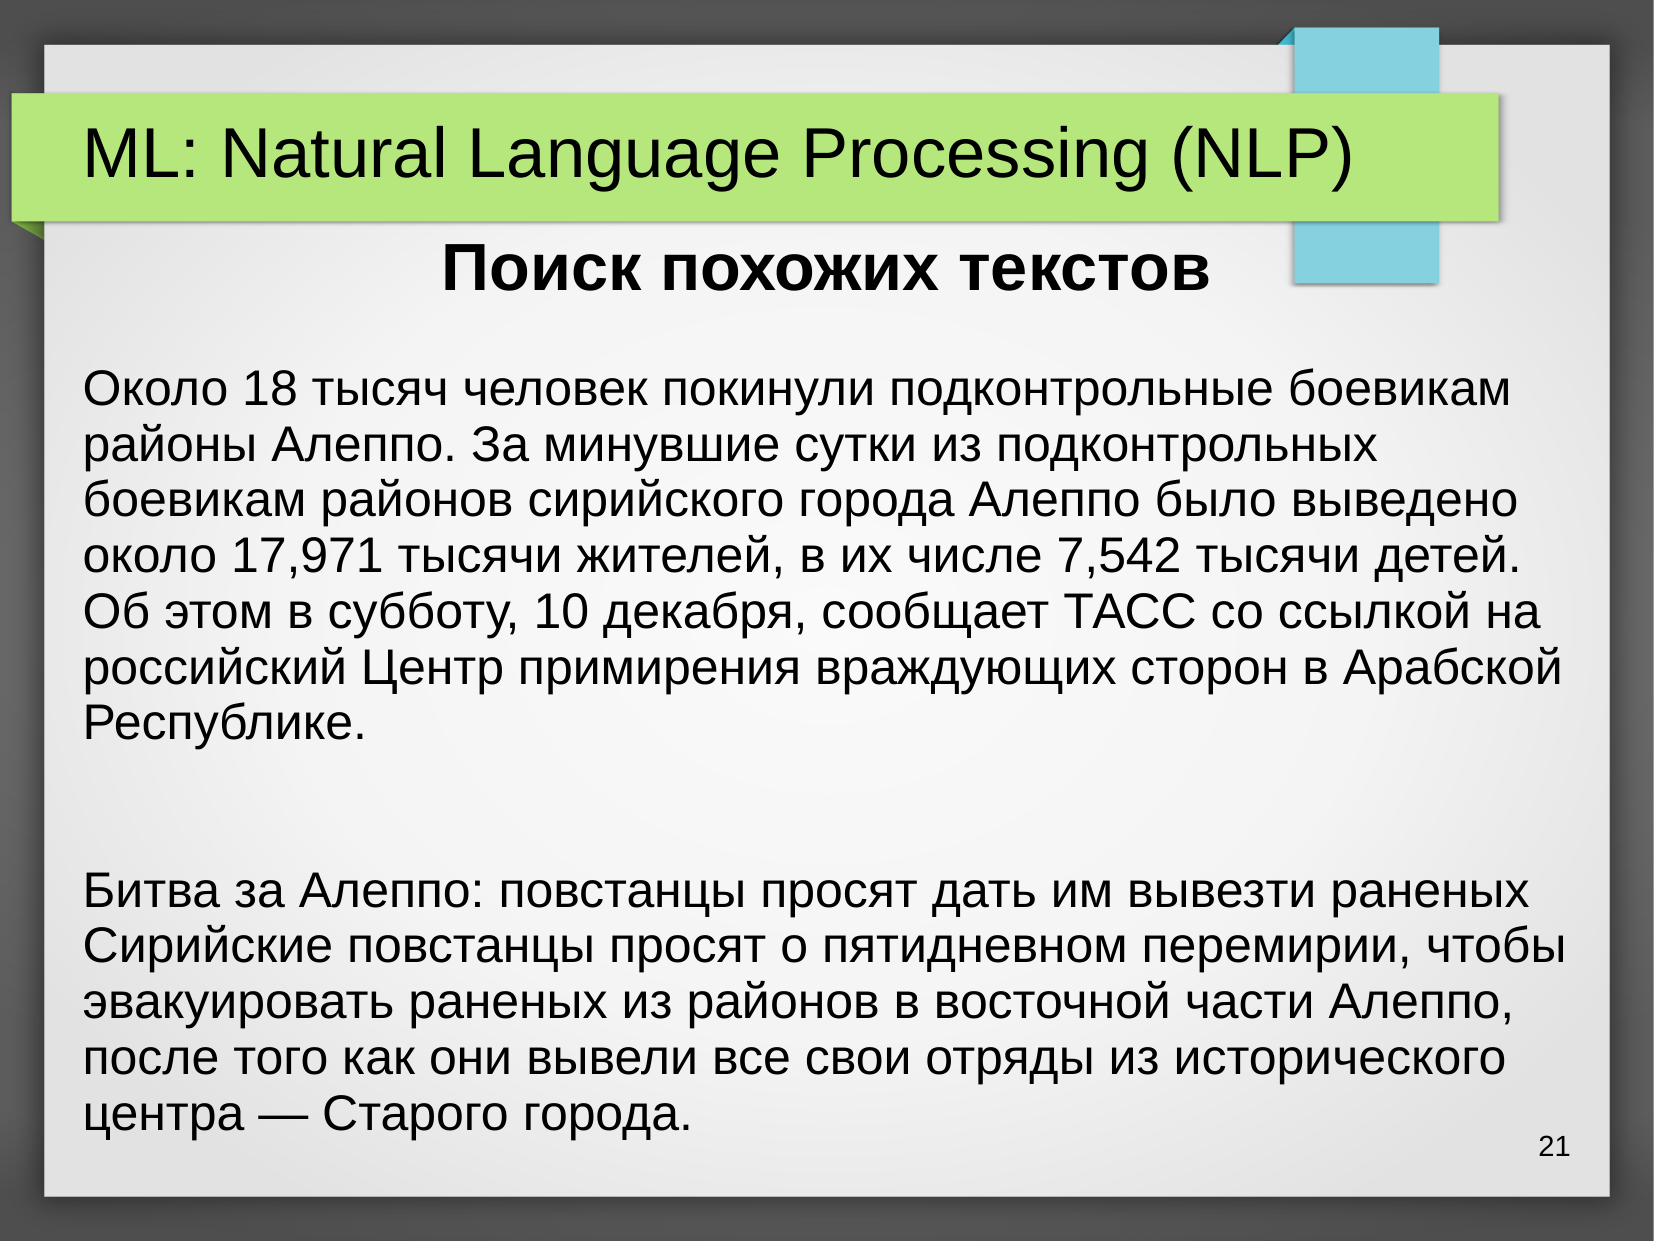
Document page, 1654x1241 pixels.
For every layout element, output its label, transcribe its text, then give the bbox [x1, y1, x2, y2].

subtitle Поиск похожих текстов Около 18 тысяч человек покинули подконтрольные боевикам районы Алеппо. За минувшие сутки из подконтрольных боевикам районов сирийского города Алеппо было выведено около 17,971 тысячи жителей, в их числе 7,542 тысячи детей. Об этом в субботу, 10 декабря, сообщает ТАСС со ссылкой на российский Центр примирения враждующих сторон в Арабской Республике. Битва за Алеппо: повстанцы просят дать им вывезти раненых Сирийские повстанцы просят о пятидневном перемирии, чтобы эвакуировать раненых из районов в восточной части Алеппо, после того как они вывели все свои отряды из исторического центра — Старого города. [82, 229, 1571, 1141]
picture [0, 0, 1654, 1241]
title ML: Natural Language Processing (NLP) [82, 49, 1571, 229]
